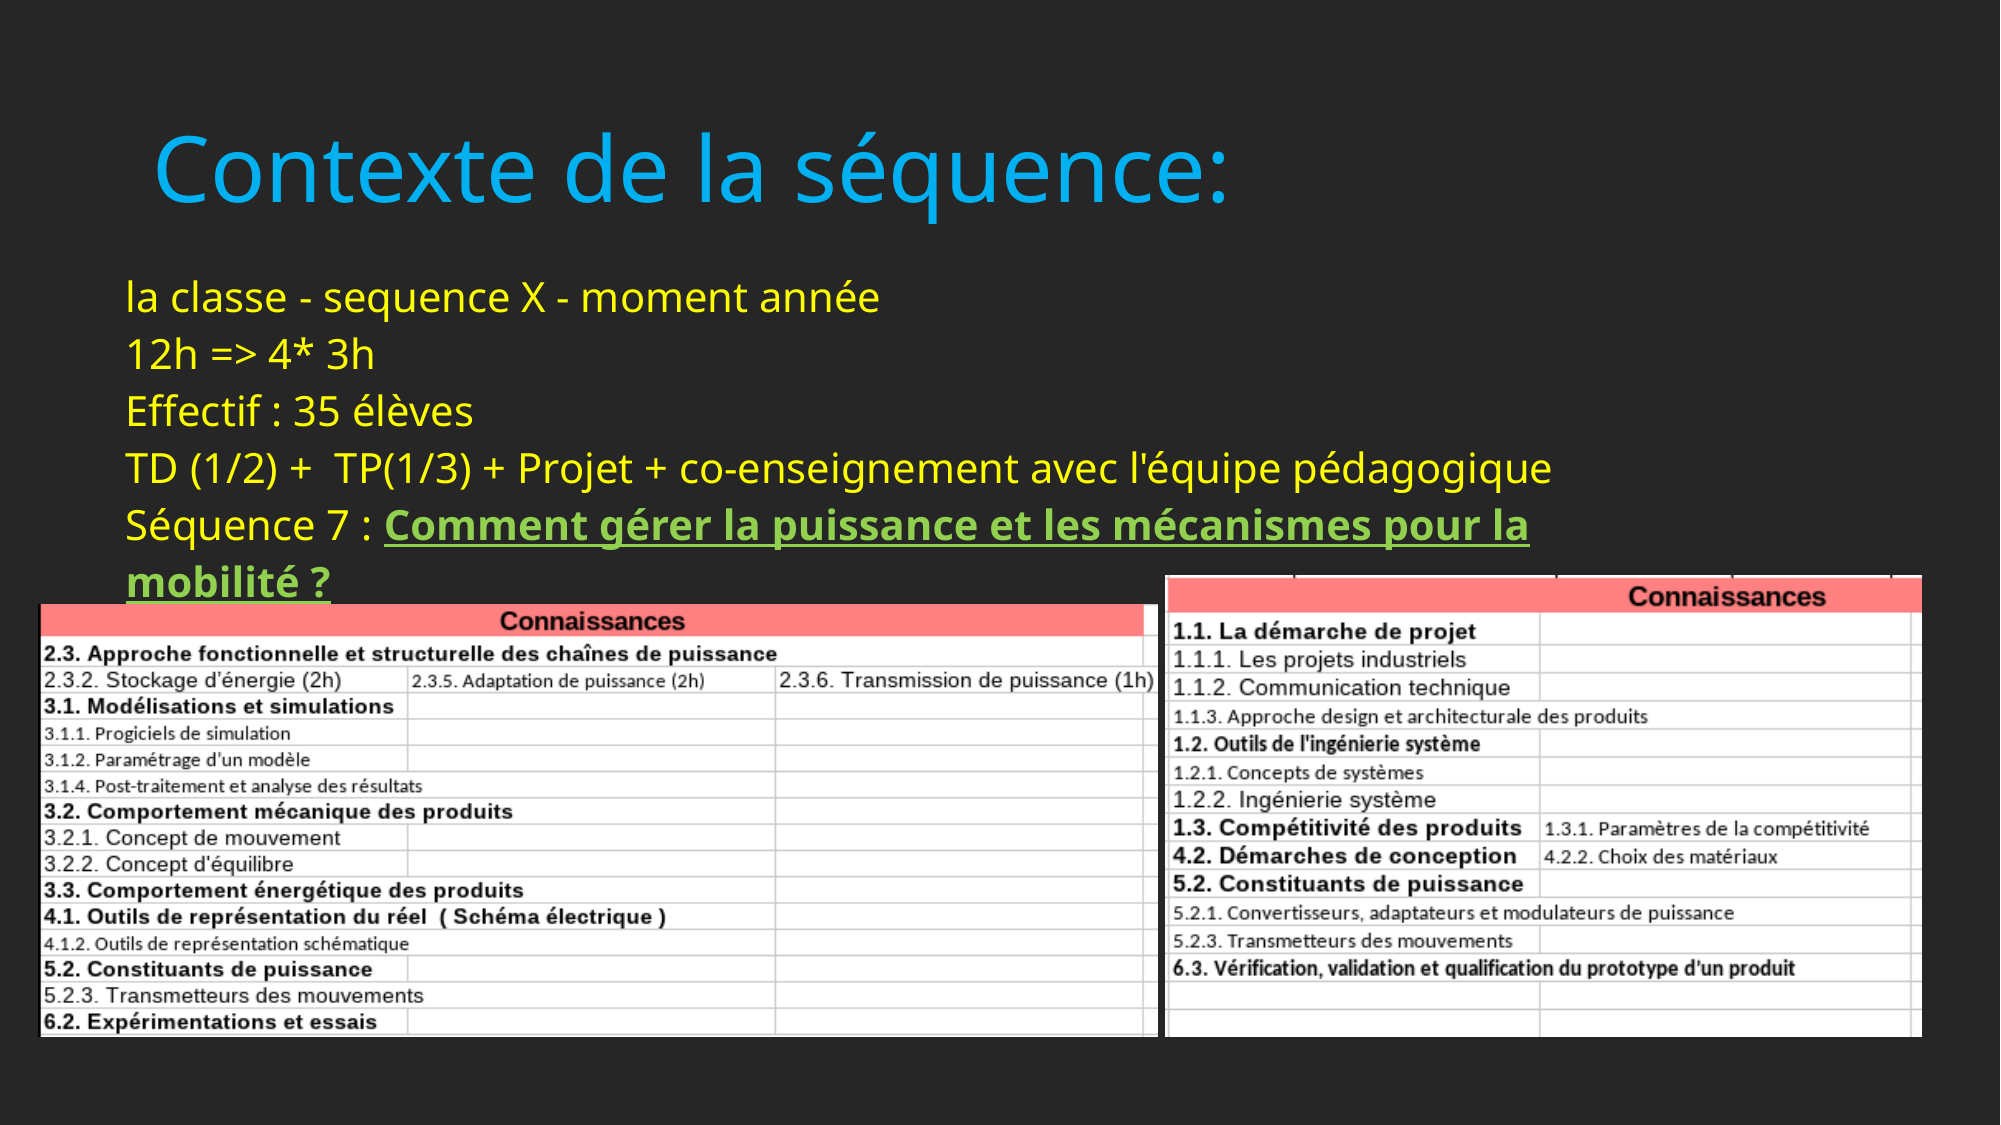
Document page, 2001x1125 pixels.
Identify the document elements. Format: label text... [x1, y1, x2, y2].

picture [1165, 575, 1922, 1037]
text_box la classe - sequence X - moment année 12h => 4* 3h Effectif : 35 élèves TD (1/2) + TP(1/3) + Projet + co-enseignement avec l'équipe pédagogique Séquence 7 : Comment gérer la puissance et les mécanismes pour la mobilité ? X semaines [110, 260, 1716, 576]
title Contexte de la séquence: [137, 59, 1863, 278]
picture [38, 604, 1158, 1037]
